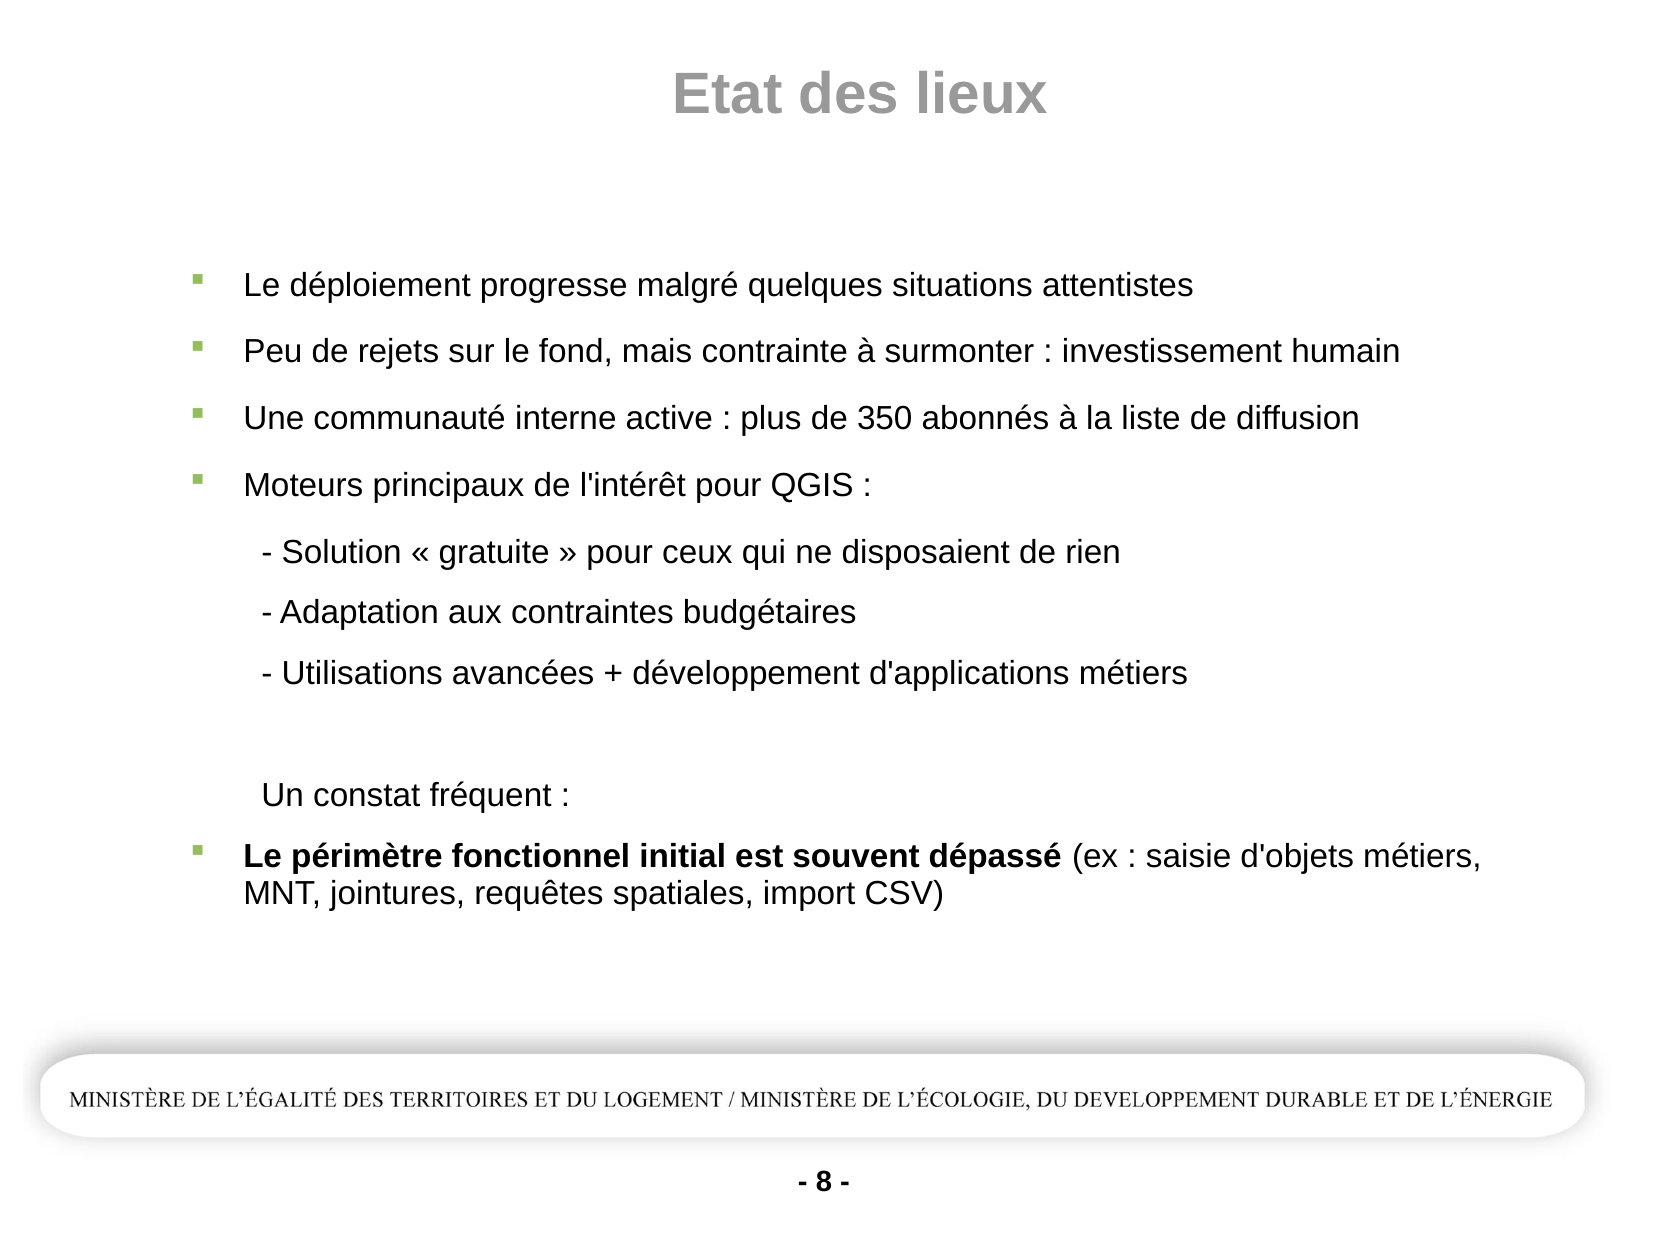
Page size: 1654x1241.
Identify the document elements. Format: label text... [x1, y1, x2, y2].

text_box Le déploiement progresse malgré quelques situations attentistes Peu de rejets sur le fond, mais contrainte à surmonter : investissement humain Une communauté interne active : plus de 350 abonnés à la liste de diffusion Moteurs principaux de l'intérêt pour QGIS : - Solution « gratuite » pour ceux qui ne disposaient de rien - Adaptation aux contraintes budgétaires - Utilisations avancées + développement d'applications métiers Un constat fréquent : Le périmètre fonctionnel initial est souvent dépassé (ex : saisie d'objets métiers, MNT, jointures, requêtes spatiales, import CSV) [172, 264, 1503, 1185]
picture [23, 1014, 172, 1159]
picture [1503, 1014, 1612, 1159]
text_box Etat des lieux [185, 58, 1515, 127]
